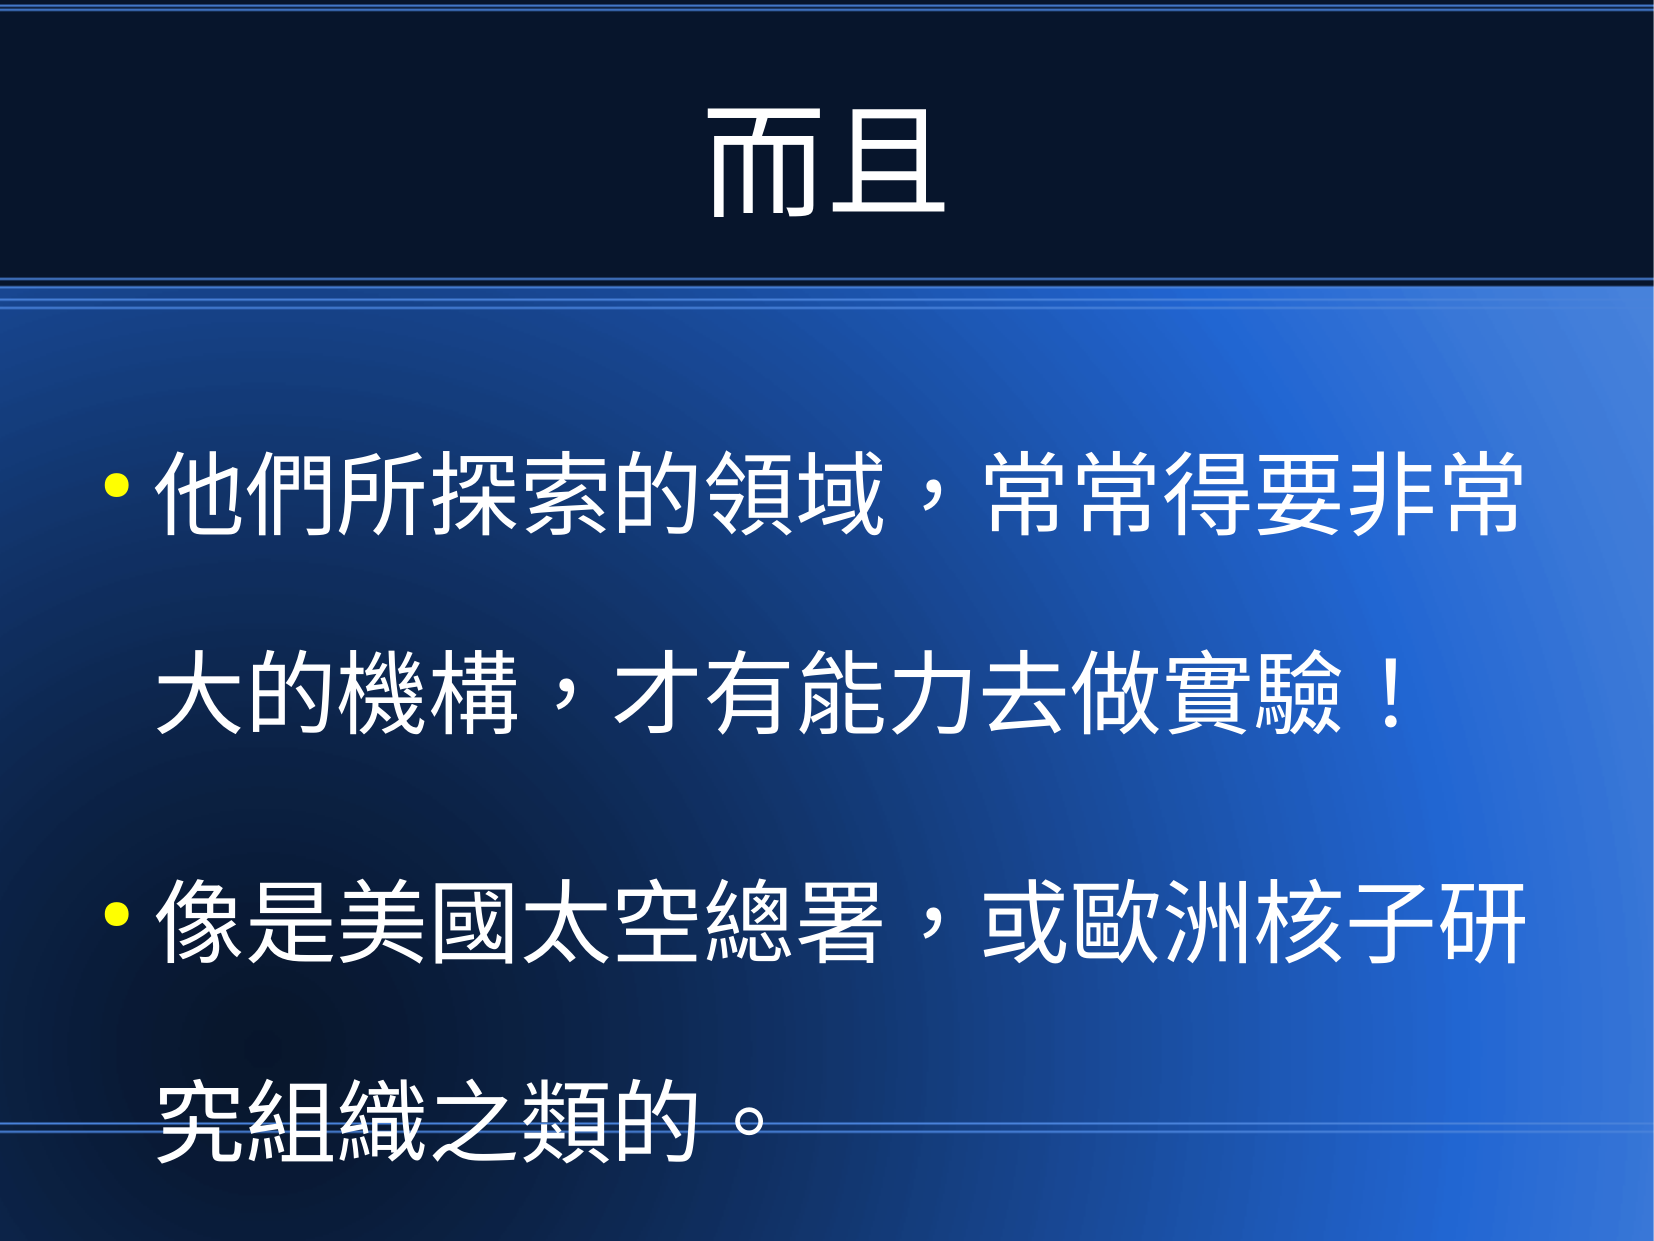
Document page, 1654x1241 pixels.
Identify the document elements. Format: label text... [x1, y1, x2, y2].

picture [0, 0, 1654, 1241]
list 他們所探索的領域，常常得要非常大的機構，才有能力去做實驗！ 像是美國太空總署，或歐洲核子研究組織之類的。 [82, 355, 1571, 1241]
title 而且 [82, 49, 1571, 257]
